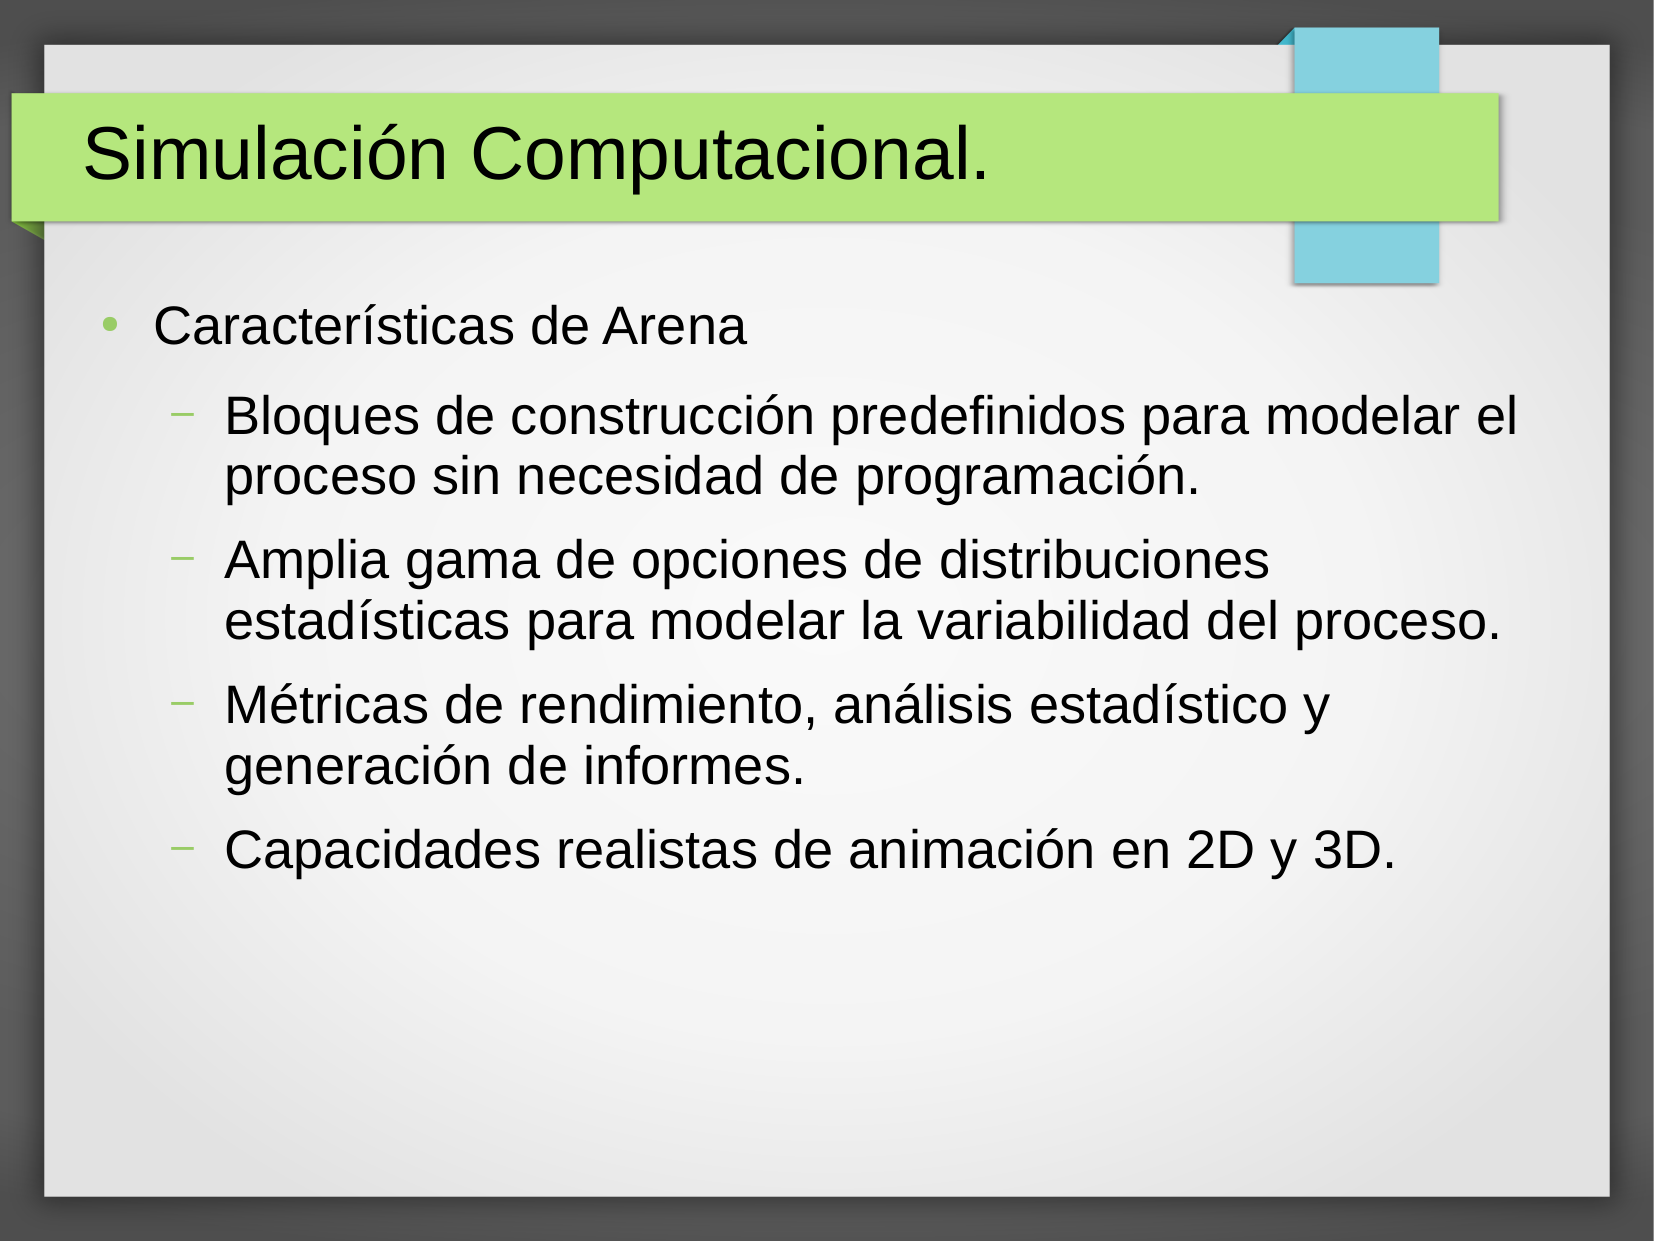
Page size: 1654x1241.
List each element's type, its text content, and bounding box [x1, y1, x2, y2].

title Simulación Computacional. [82, 94, 1264, 213]
picture [0, 0, 1654, 1241]
list Características de Arena Bloques de construcción predefinidos para modelar el proceso sin necesidad de programación. Amplia gama de opciones de distribuciones estadísticas para modelar la variabilidad del proceso. Métricas de rendimiento, análisis estadístico y generación de informes. Capacidades realistas de animación en 2D y 3D. [82, 295, 1571, 1015]
